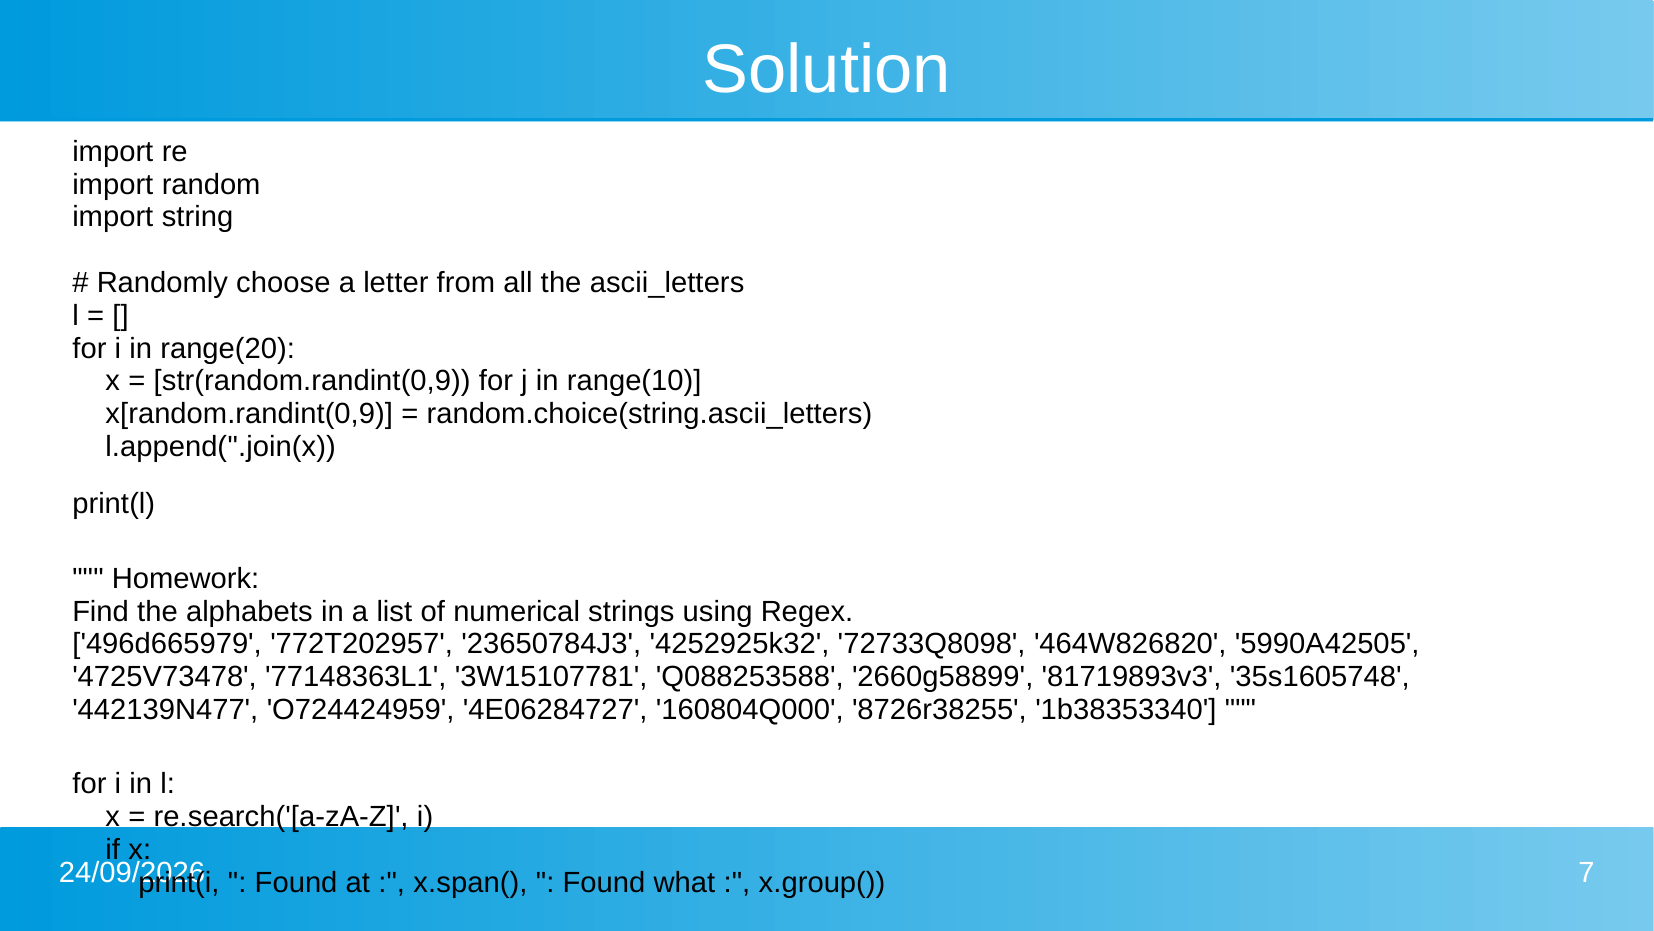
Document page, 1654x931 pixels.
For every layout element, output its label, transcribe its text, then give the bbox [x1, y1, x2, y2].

title Solution [59, 29, 1595, 108]
text_box import re import random import string # Randomly choose a letter from all the ascii_letters l = [] for i in range(20): x = [str(random.randint(0,9)) for j in range(10)] x[random.randint(0,9)] = random.choice(string.ascii_letters) l.append(''.join(x)) print(l) """ Homework: Find the alphabets in a list of numerical strings using Regex. ['496d665979', '772T202957', '23650784J3', '4252925k32', '72733Q8098', '464W826820', '5990A42505', '4725V73478', '77148363L1', '3W15107781', 'Q088253588', '2660g58899', '81719893v3', '35s1605748', '442139N477', 'O724424959', '4E06284727', '160804Q000', '8726r38255', '1b38353340'] """ for i in l: x = re.search('[a-zA-Z]', i) if x: print(i, ": Found at :", x.span(), ": Found what :", x.group()) [57, 127, 1608, 931]
